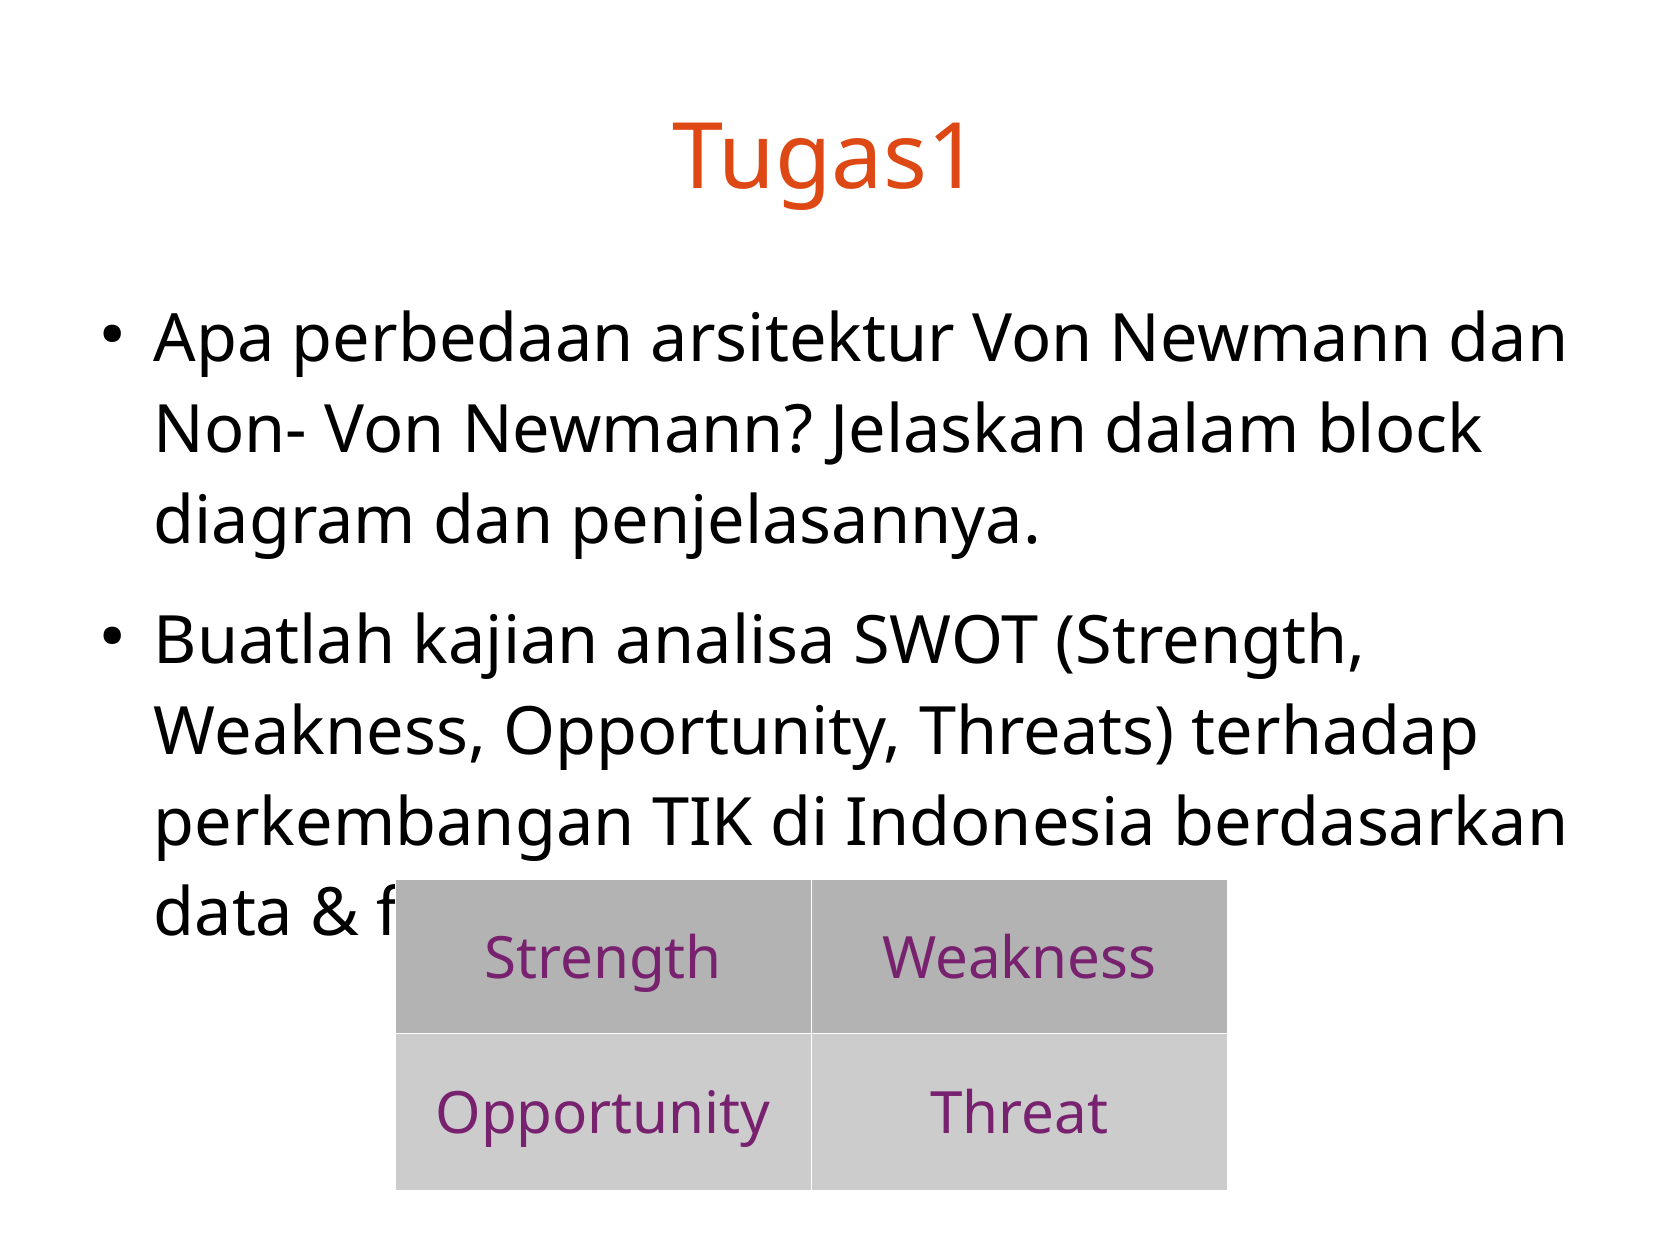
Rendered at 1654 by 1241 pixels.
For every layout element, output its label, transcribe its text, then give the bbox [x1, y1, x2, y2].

table_header Strength [396, 880, 811, 1033]
list Apa perbedaan arsitektur Von Newmann dan Non- Von Newmann? Jelaskan dalam block diagram dan penjelasannya. Buatlah kajian analisa SWOT (Strength, Weakness, Opportunity, Threats) terhadap perkembangan TIK di Indonesia berdasarkan data & fakta serta pendapat anda. [82, 290, 1571, 1010]
table_header Weakness [812, 880, 1227, 1033]
title Tugas1 [82, 49, 1571, 257]
table_cell Opportunity [396, 1034, 811, 1190]
table_cell Threat [812, 1034, 1227, 1190]
